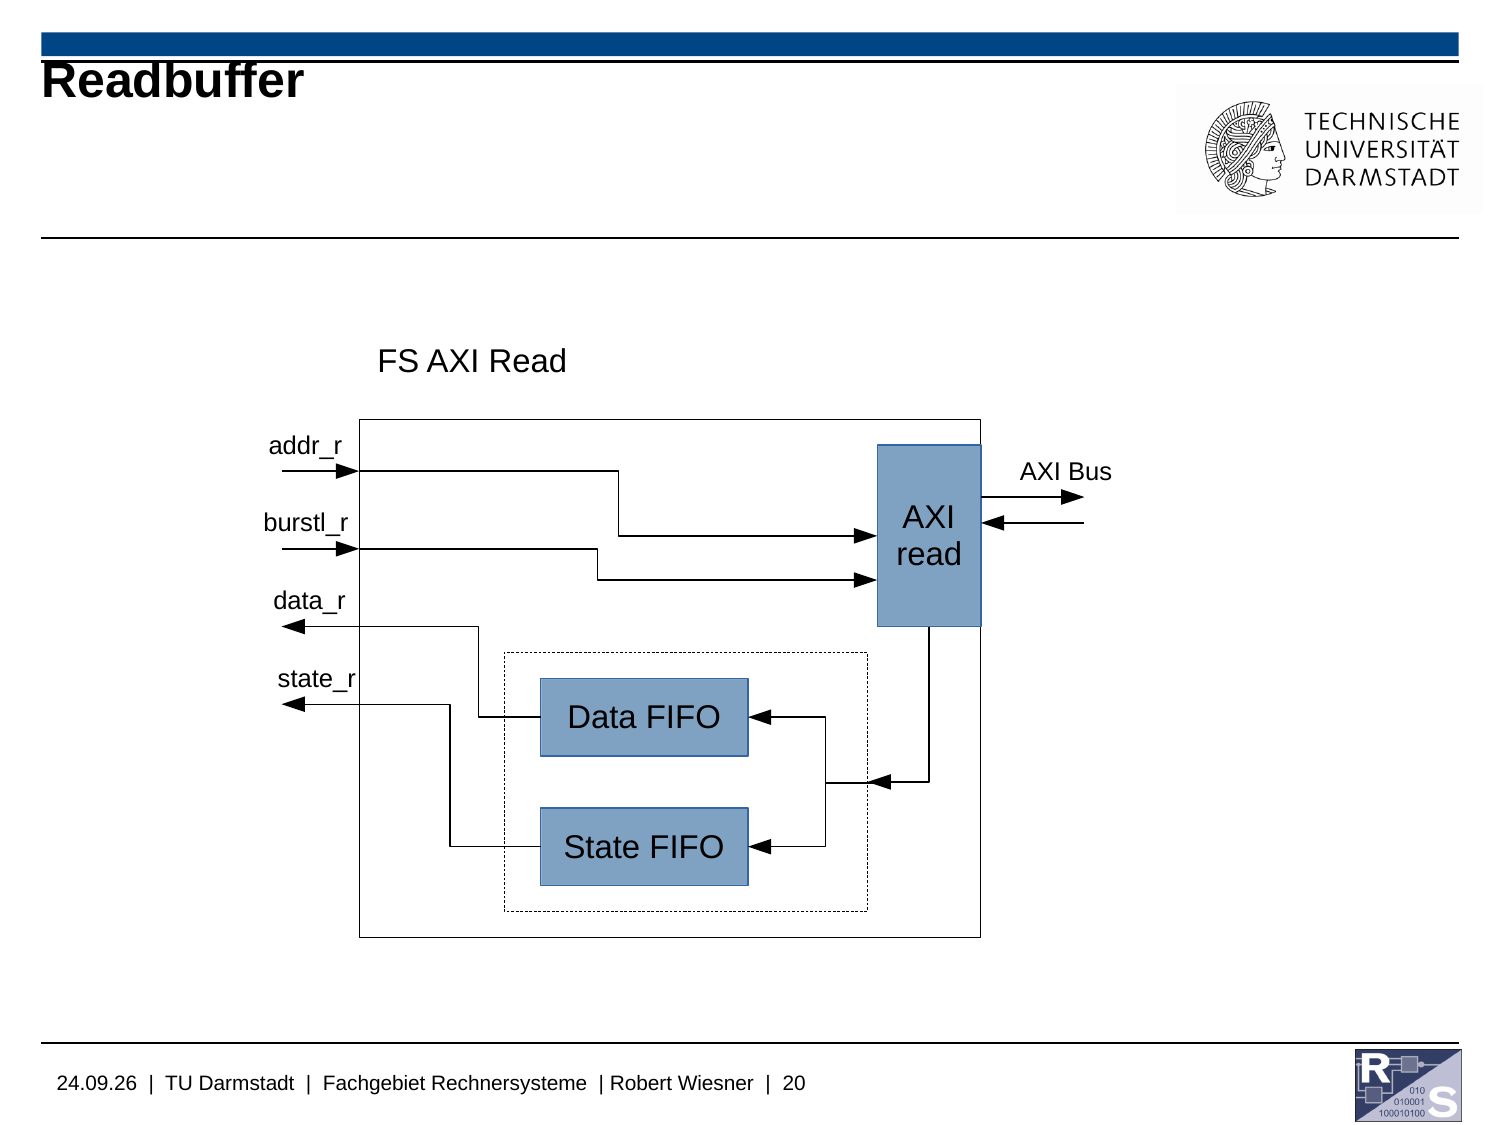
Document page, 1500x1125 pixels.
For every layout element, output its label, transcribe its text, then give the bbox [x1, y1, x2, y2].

picture [1355, 1049, 1462, 1122]
title Readbuffer [41, 32, 1131, 183]
picture [203, 263, 1293, 1032]
